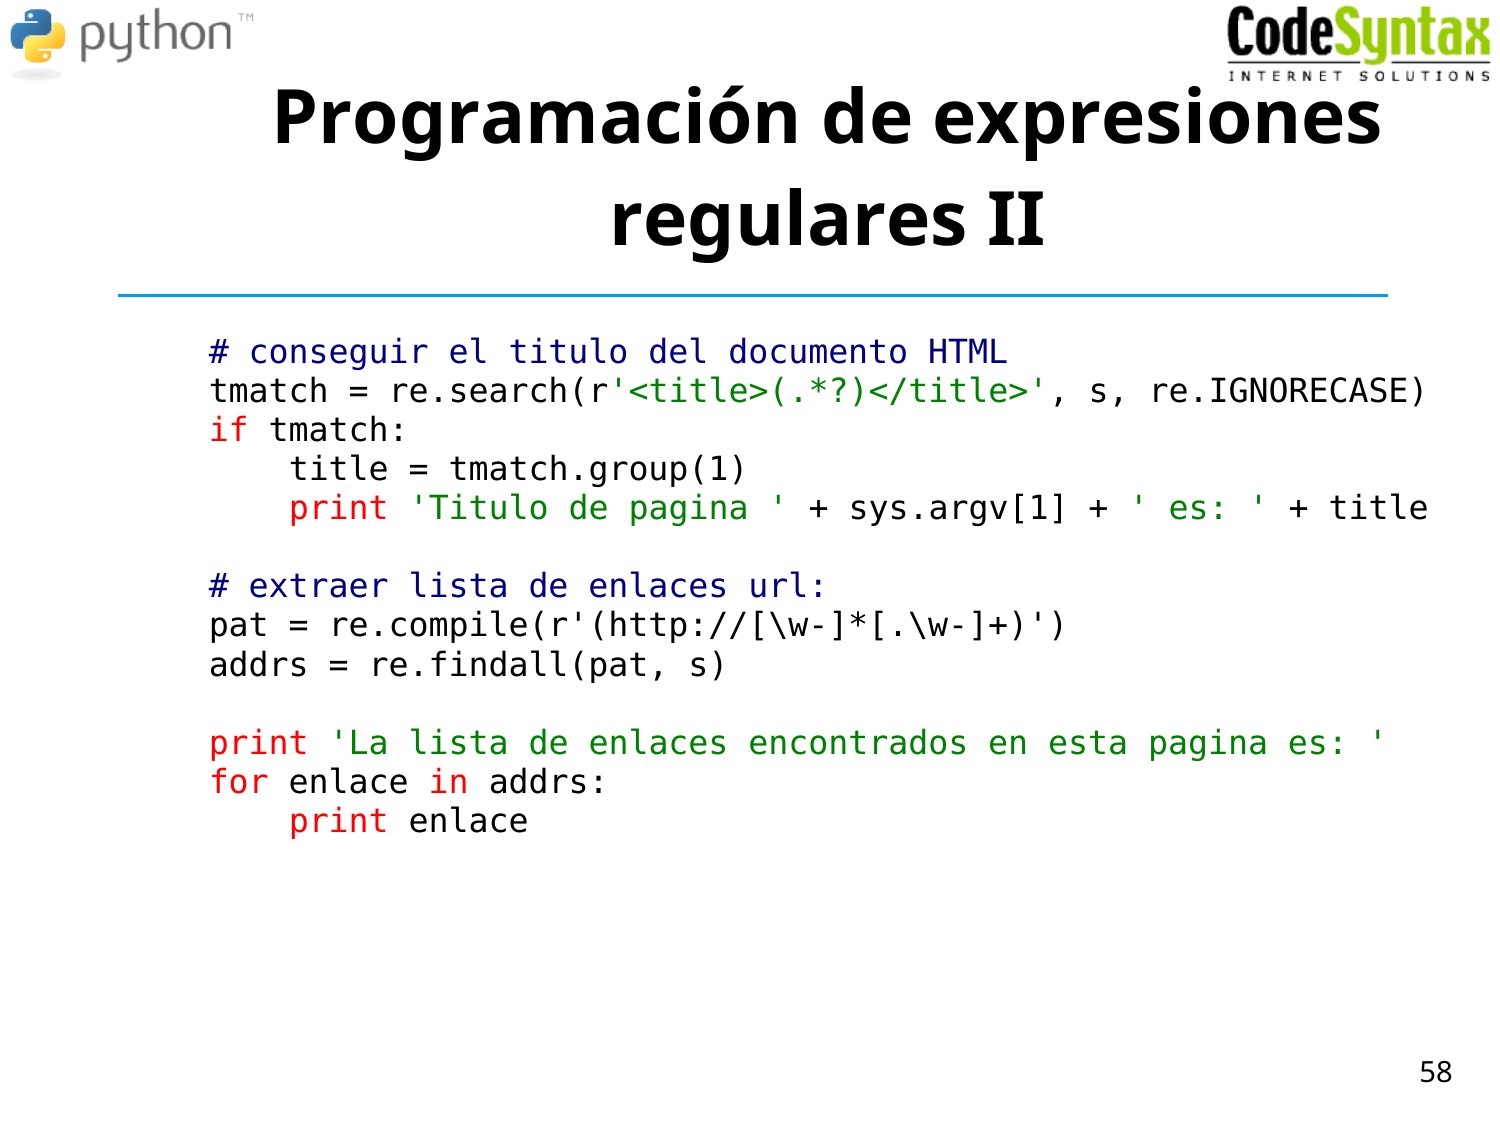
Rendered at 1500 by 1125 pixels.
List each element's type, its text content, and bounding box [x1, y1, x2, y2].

title Programación de expresiones regulares II [188, 31, 1468, 276]
list # conseguir el titulo del documento HTML tmatch = re.search(r'<title>(.*?)</title>', s, re.IGNORECASE) if tmatch: title = tmatch.group(1) print 'Titulo de pagina ' + sys.argv[1] + ' es: ' + title # extraer lista de enlaces url: pat = re.compile(r'(http://[\w-]*[.\w-]+)') addrs = re.findall(pat, s) print 'La lista de enlaces encontrados en esta pagina es: ' for enlace in addrs: print enlace [193, 331, 1469, 1007]
picture [0, 0, 286, 92]
picture [1226, 5, 1500, 83]
